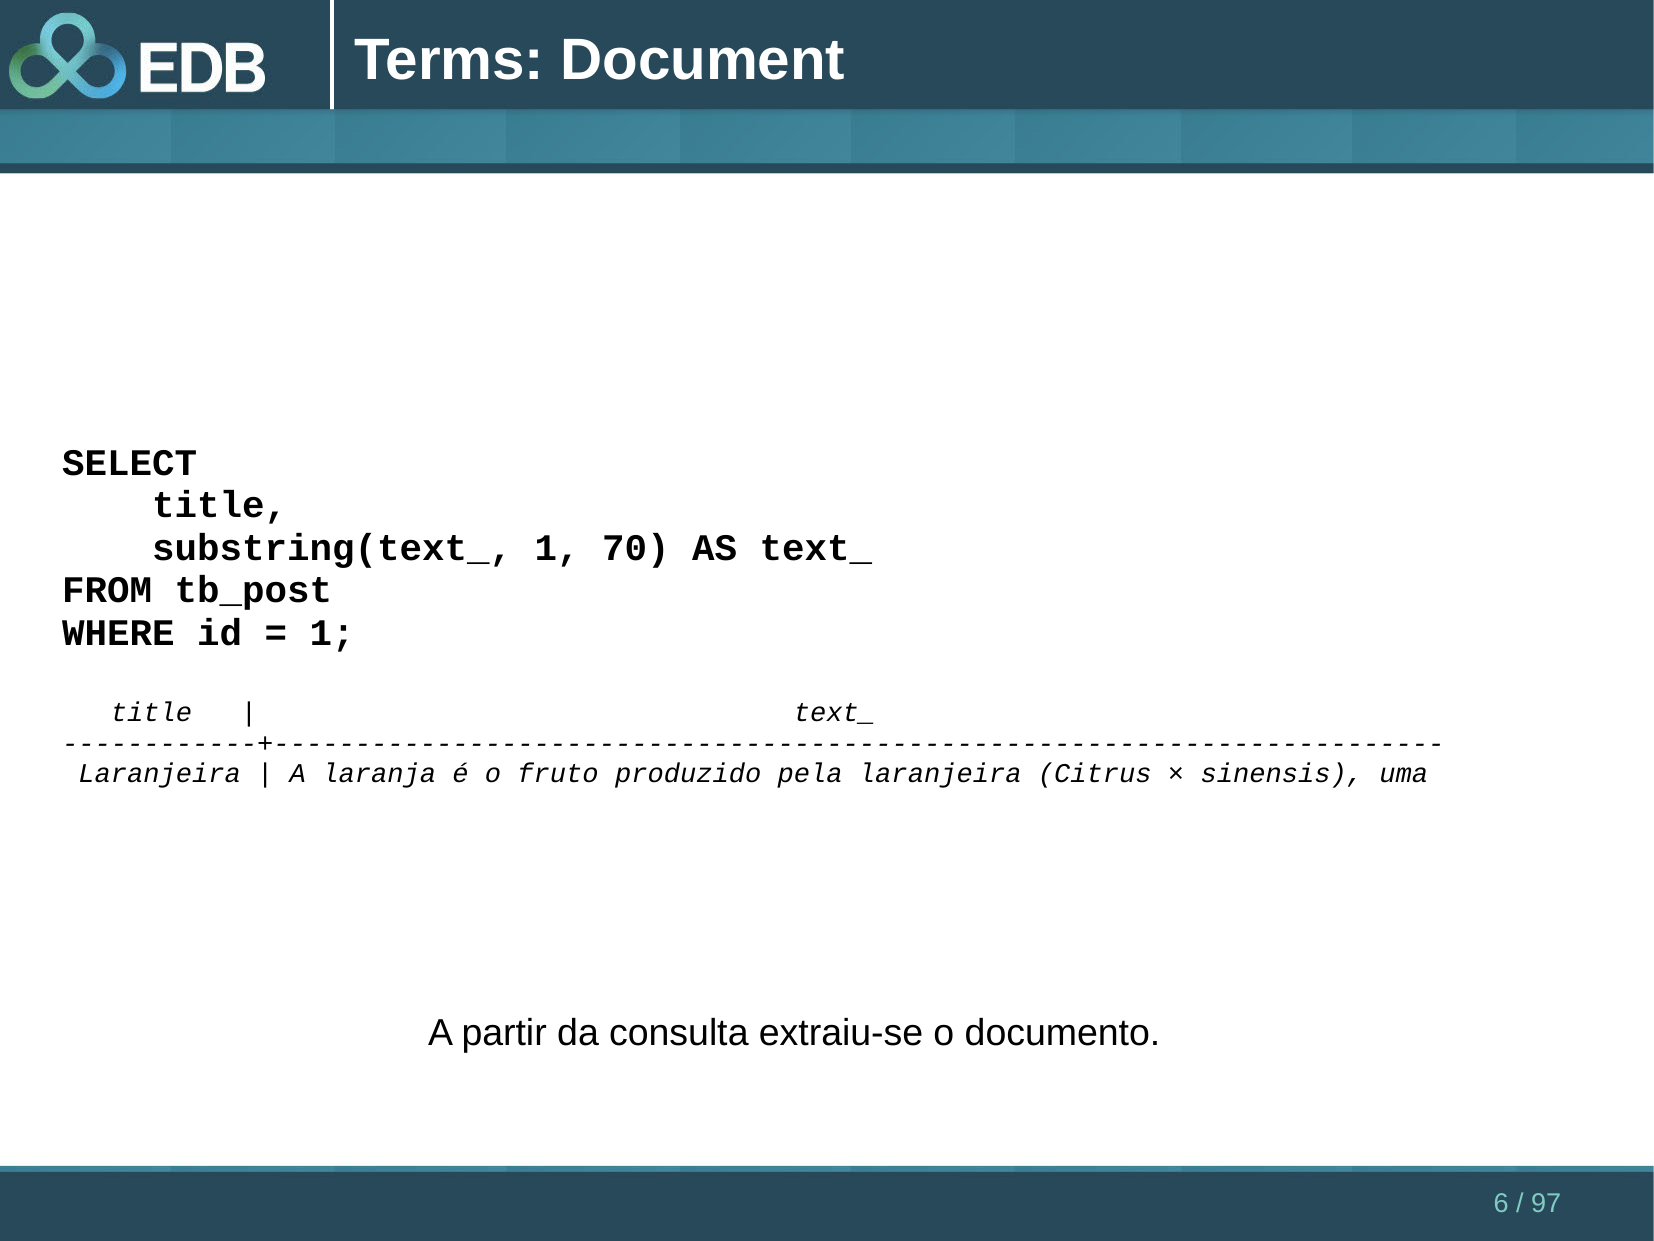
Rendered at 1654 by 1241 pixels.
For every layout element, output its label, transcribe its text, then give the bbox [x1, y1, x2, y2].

text_box SELECT title, substring(text_, 1, 70) AS text_ FROM tb_post WHERE id = 1; title | text_ ------------+------------------------------------------------------------------------ Laranjeira | A laranja é o fruto produzido pela laranjeira (Citrus × sinensis), uma [47, 436, 1595, 799]
picture [0, 0, 1654, 1241]
text_box A partir da consulta extraiu-se o documento. [413, 1003, 1208, 1061]
title Terms: Document [354, 26, 1595, 92]
